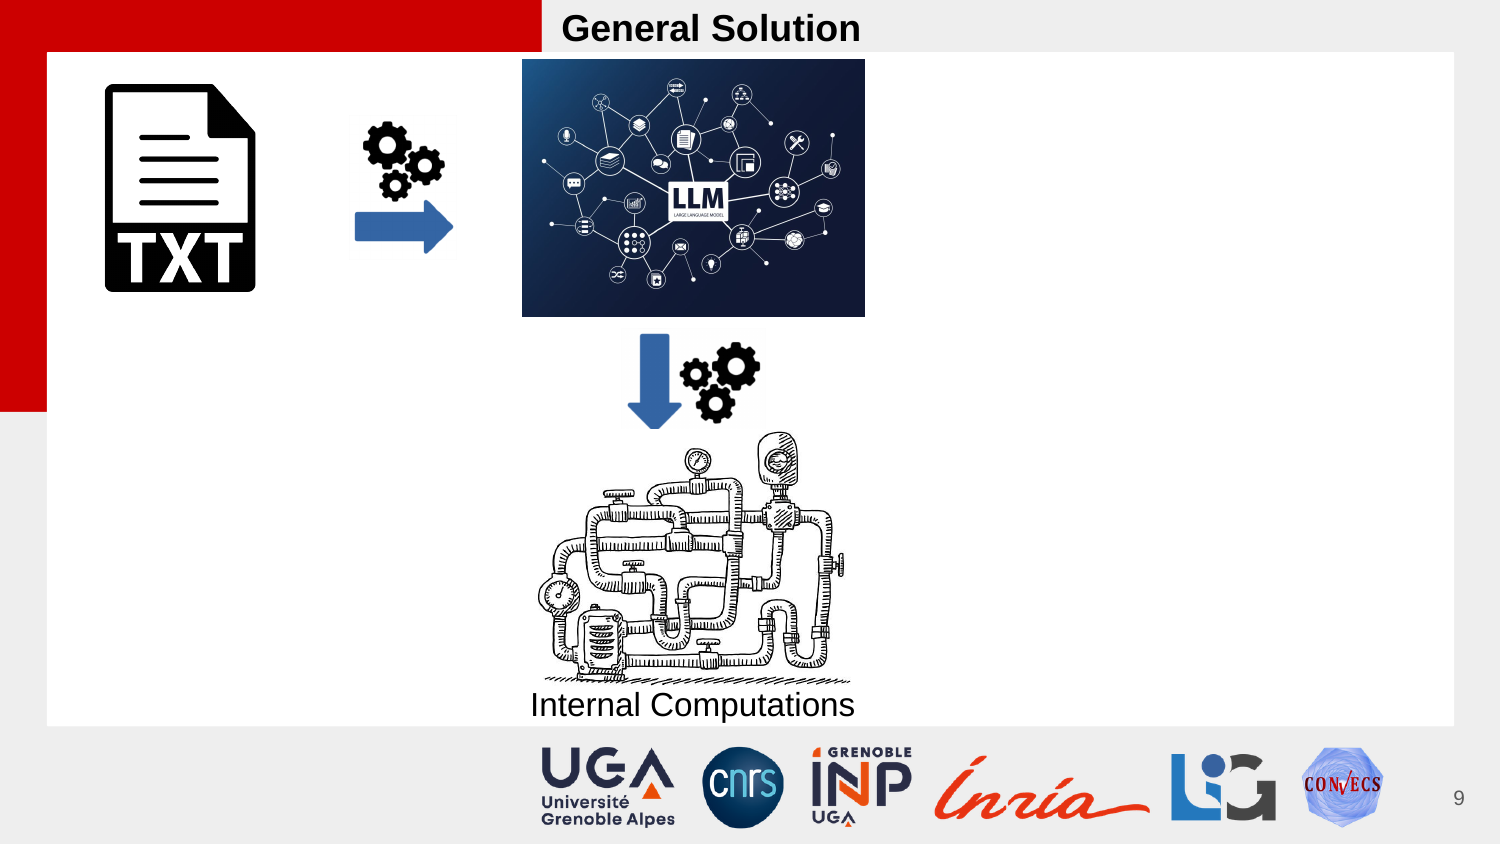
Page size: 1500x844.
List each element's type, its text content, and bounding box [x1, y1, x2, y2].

picture [0, 0, 1500, 844]
text_box General Solution [546, 0, 1441, 55]
text_box Internal Computations [454, 686, 932, 721]
slide_number <numéro> [1389, 764, 1480, 830]
